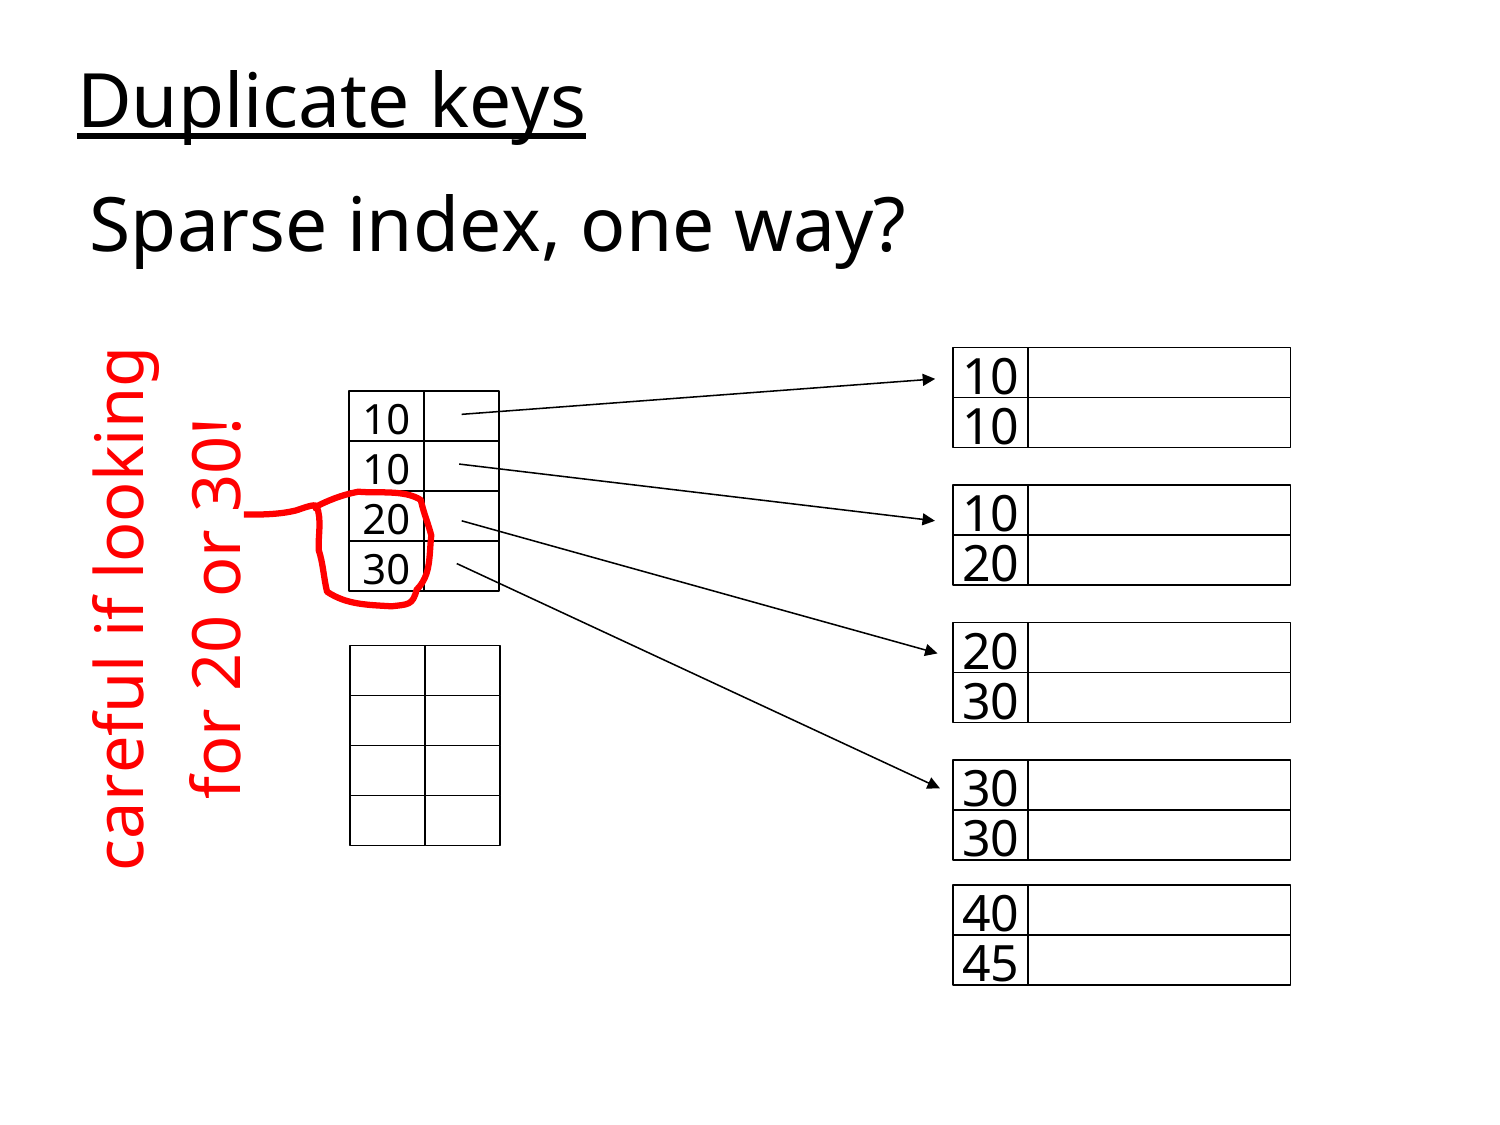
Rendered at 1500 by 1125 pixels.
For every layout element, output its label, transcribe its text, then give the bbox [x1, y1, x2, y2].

text_box [1028, 347, 1291, 448]
text_box 30 [953, 811, 1028, 861]
text_box careful if looking for 20 or 30! [75, 349, 250, 868]
text_box 30 [953, 760, 1028, 811]
text_box [1028, 485, 1291, 586]
text_box 10 [953, 485, 1028, 536]
title Duplicate keys [62, 37, 863, 153]
text_box [1028, 885, 1291, 986]
text_box 20 [953, 622, 1028, 673]
text_box 10 [348, 390, 423, 440]
text_box 40 [953, 885, 1028, 936]
text_box 20 [348, 495, 423, 540]
text_box 30 [953, 673, 1028, 723]
title Sparse index, one way? [75, 125, 1351, 313]
text_box 45 [953, 936, 1028, 986]
text_box [423, 390, 499, 591]
text_box 10 [953, 398, 1028, 448]
text_box [350, 645, 501, 846]
text_box [1028, 622, 1291, 723]
text_box [1028, 760, 1291, 861]
text_box 10 [953, 347, 1028, 398]
text_box 10 [348, 440, 424, 490]
text_box 20 [953, 536, 1028, 586]
text_box 30 [348, 540, 424, 591]
text_box 20 [406, 490, 423, 497]
text_box [423, 523, 427, 566]
